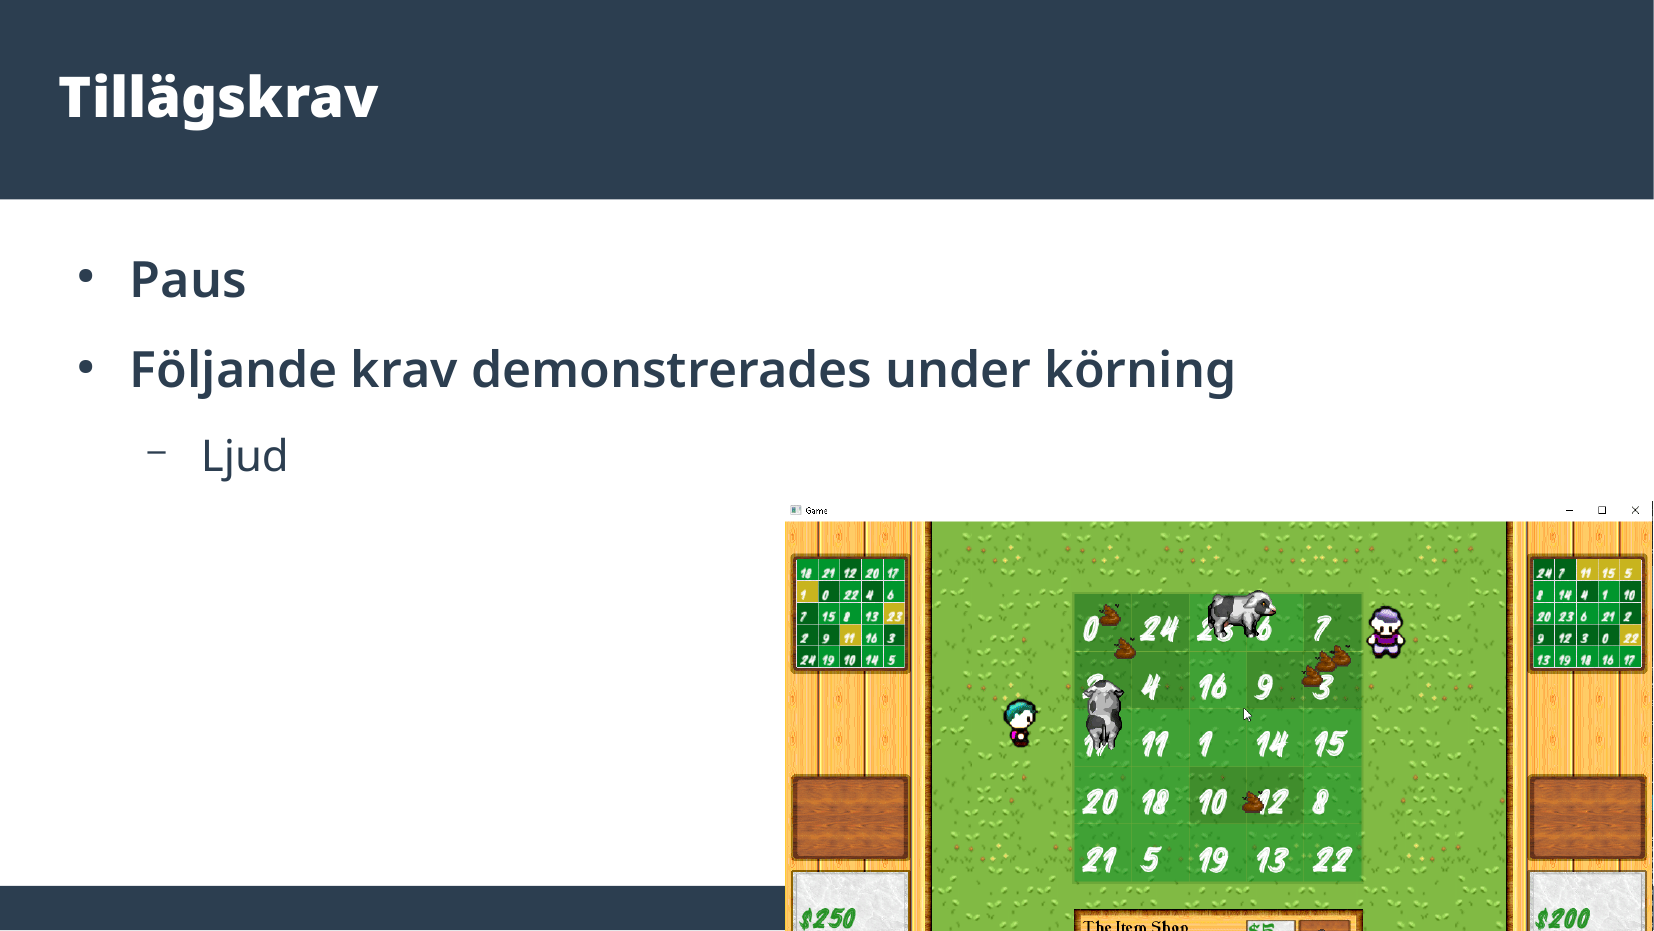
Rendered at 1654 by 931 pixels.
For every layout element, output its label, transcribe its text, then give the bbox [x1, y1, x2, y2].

picture [785, 501, 1653, 931]
list Paus Följande krav demonstrerades under körning Ljud [59, 243, 1595, 864]
title Tillägskrav [59, 37, 1595, 155]
